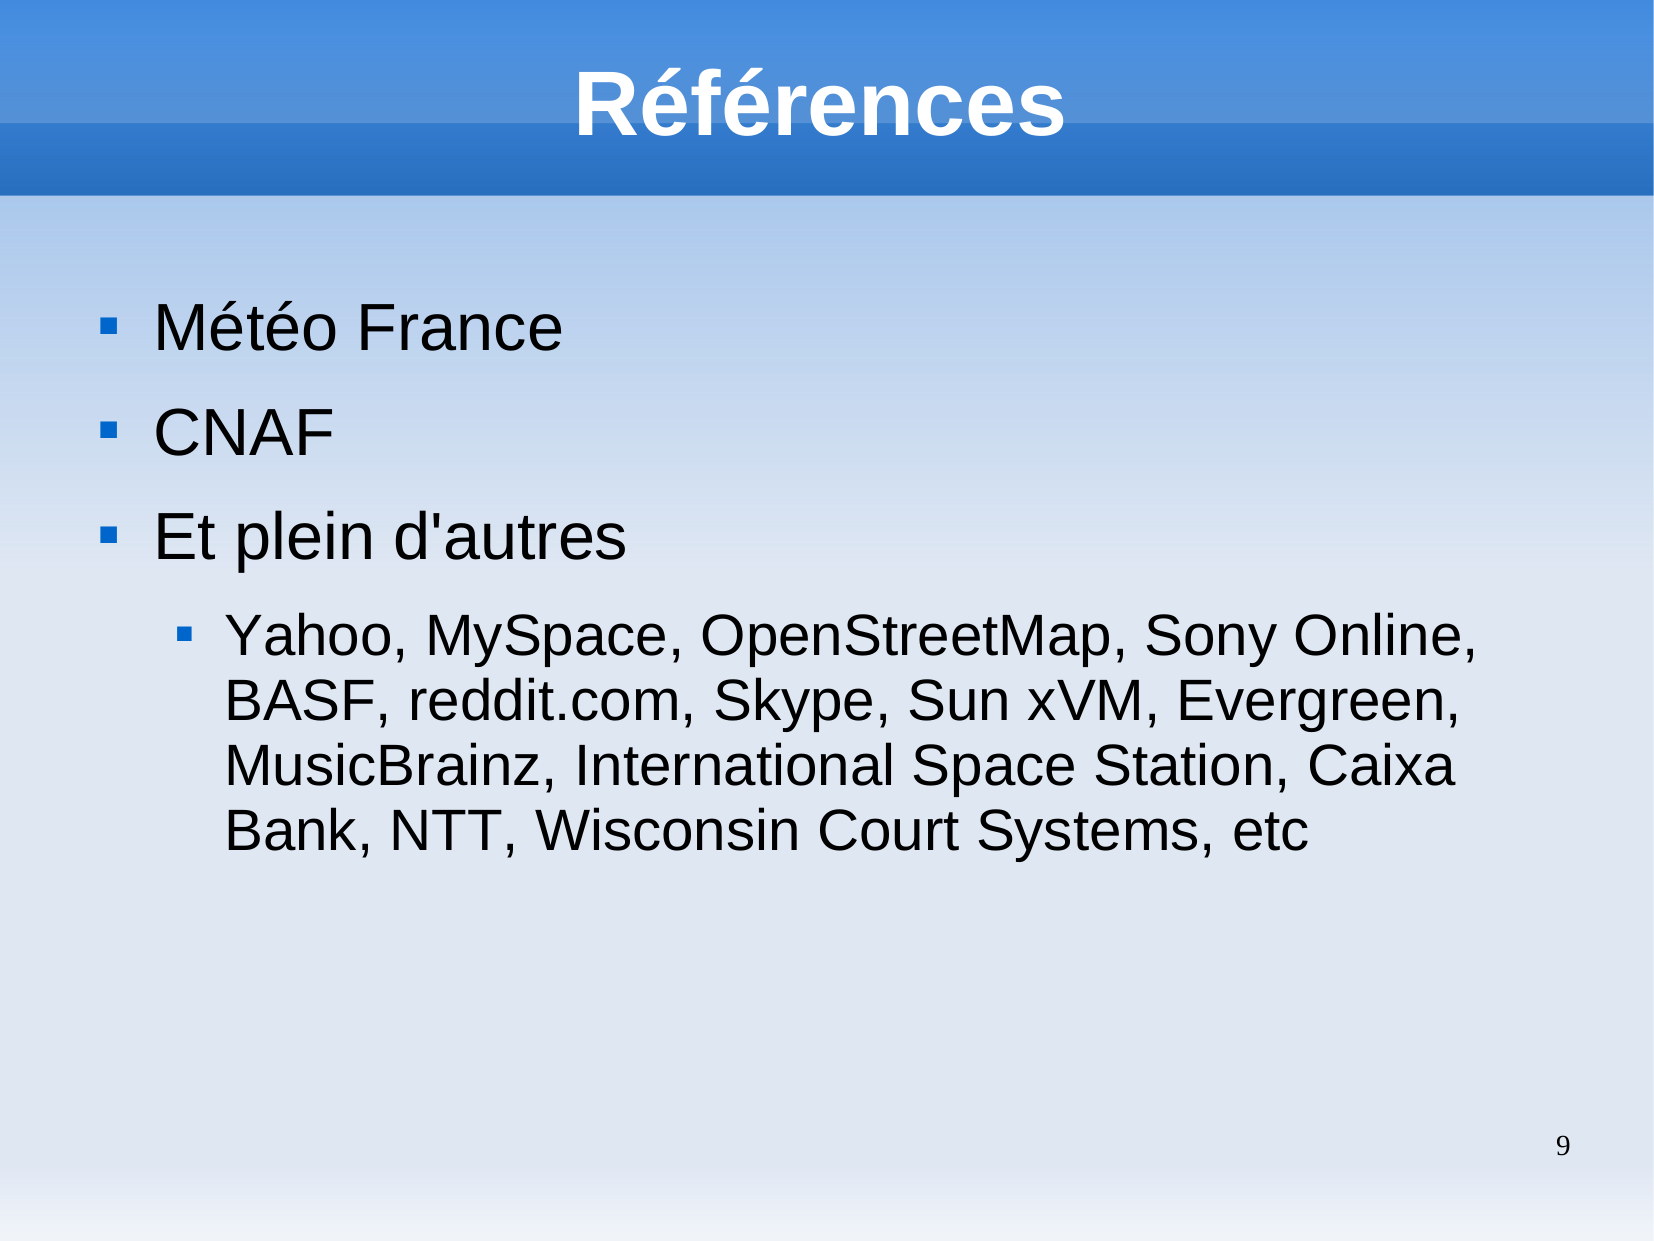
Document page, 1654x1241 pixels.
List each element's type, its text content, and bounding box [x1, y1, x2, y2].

title Références [76, 7, 1565, 200]
picture [0, 0, 1654, 1241]
list Météo France CNAF Et plein d'autres Yahoo, MySpace, OpenStreetMap, Sony Online, BASF, reddit.com, Skype, Sun xVM, Evergreen, MusicBrainz, International Space Station, Caixa Bank, NTT, Wisconsin Court Systems, etc [82, 290, 1571, 1094]
